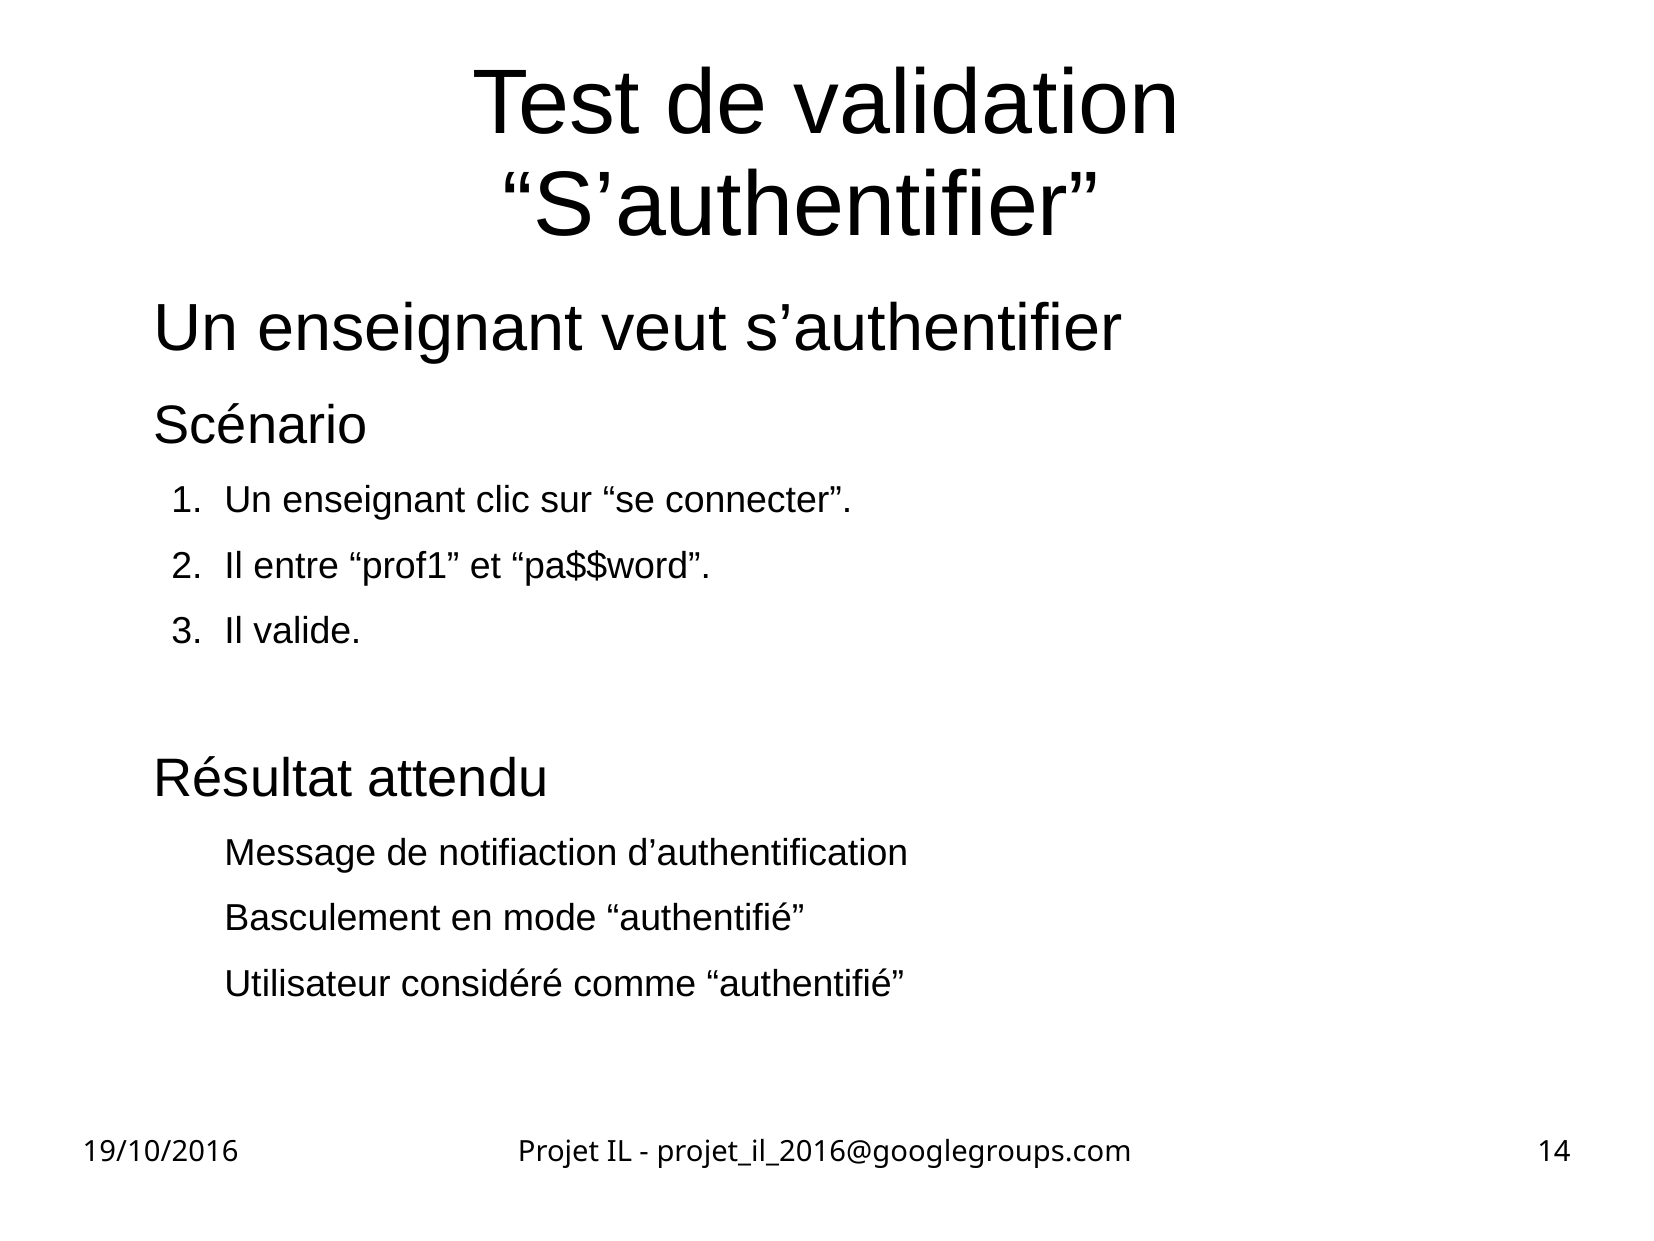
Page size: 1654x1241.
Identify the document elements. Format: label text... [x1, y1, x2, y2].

list Un enseignant veut s’authentifier Scénario Un enseignant clic sur “se connecter”. Il entre “prof1” et “pa$$word”. Il valide. Résultat attendu Message de notifiaction d’authentification Basculement en mode “authentifié” Utilisateur considéré comme “authentifié” [82, 290, 1571, 1010]
title Test de validation “S’authentifier” [82, 49, 1571, 257]
